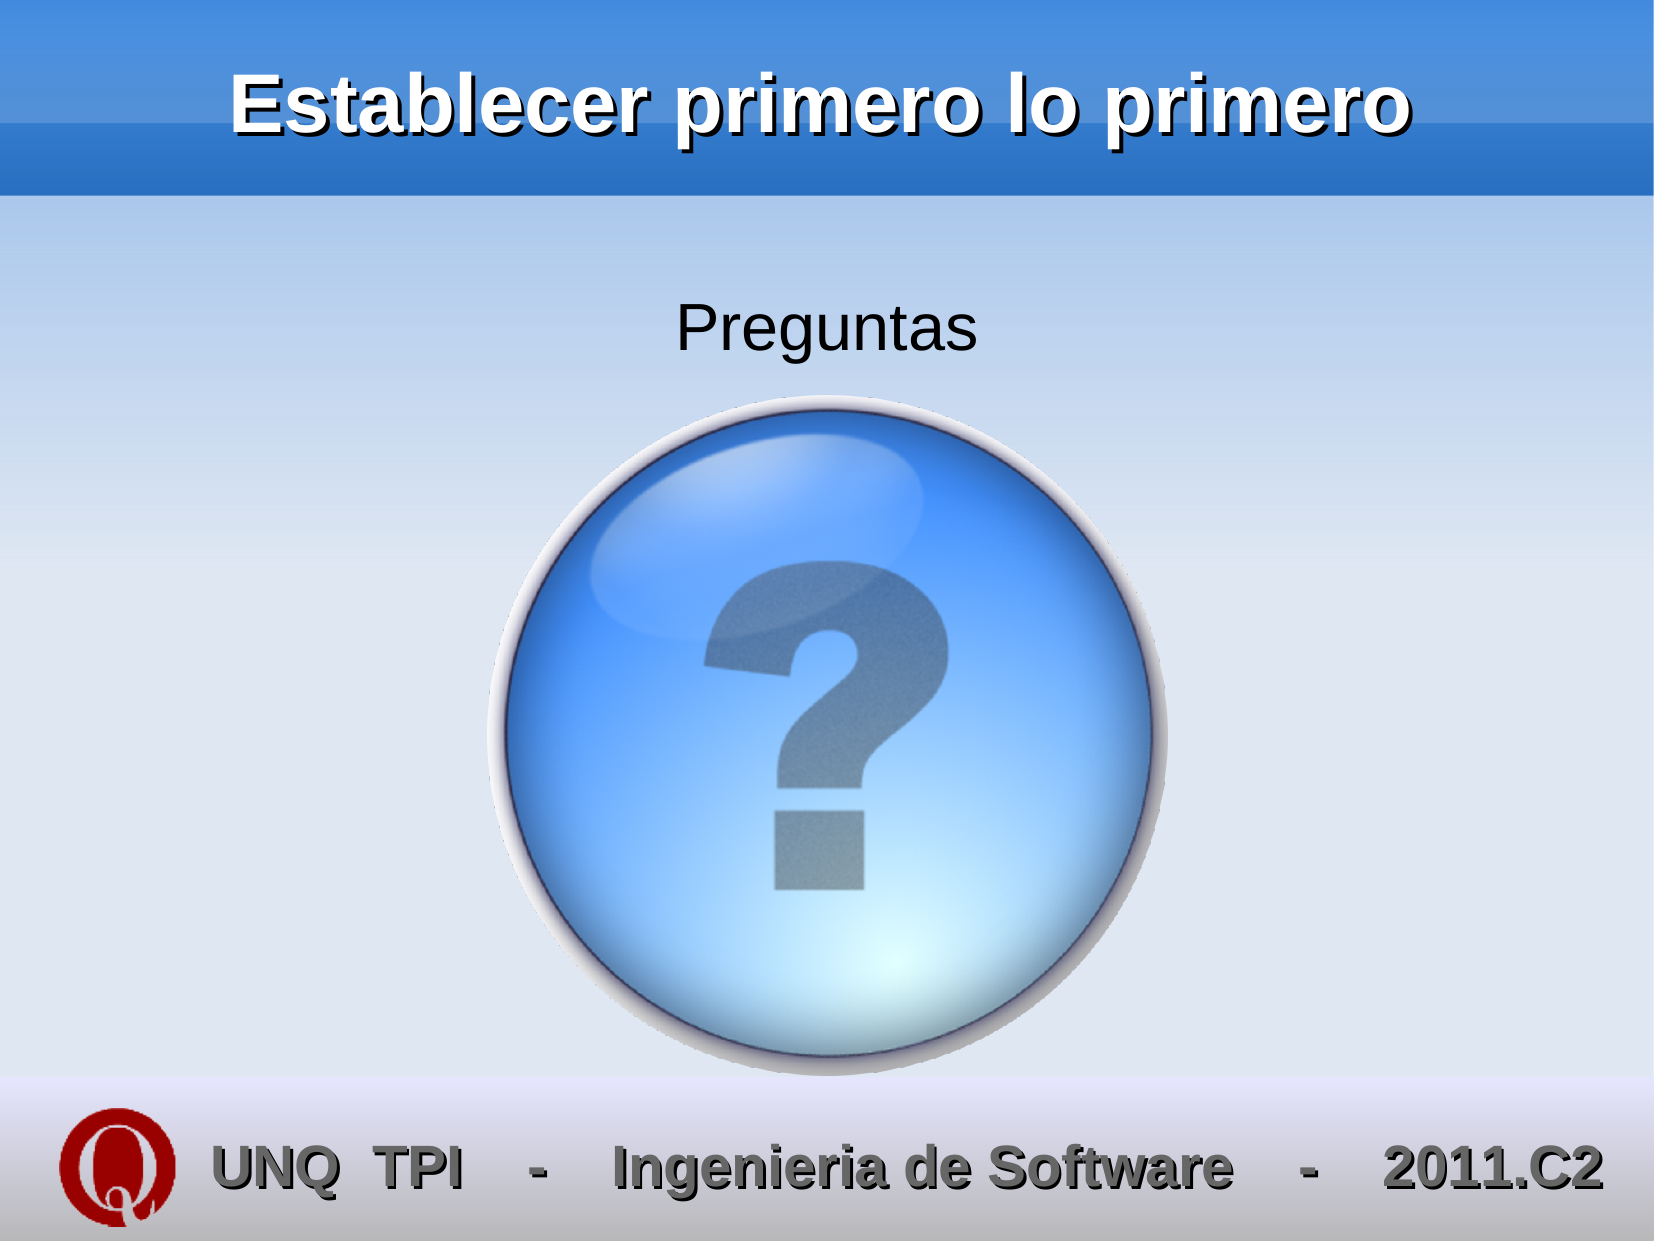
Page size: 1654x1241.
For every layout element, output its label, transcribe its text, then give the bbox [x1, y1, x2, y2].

picture [0, 0, 1654, 1077]
picture [416, 324, 1238, 1146]
picture [59, 1108, 178, 1227]
list Preguntas [82, 290, 1571, 1109]
title UNQ TPI - Ingenieria de Software - 2011.C2 [0, 1077, 1654, 1241]
title Establecer primero lo primero [76, 0, 1566, 208]
